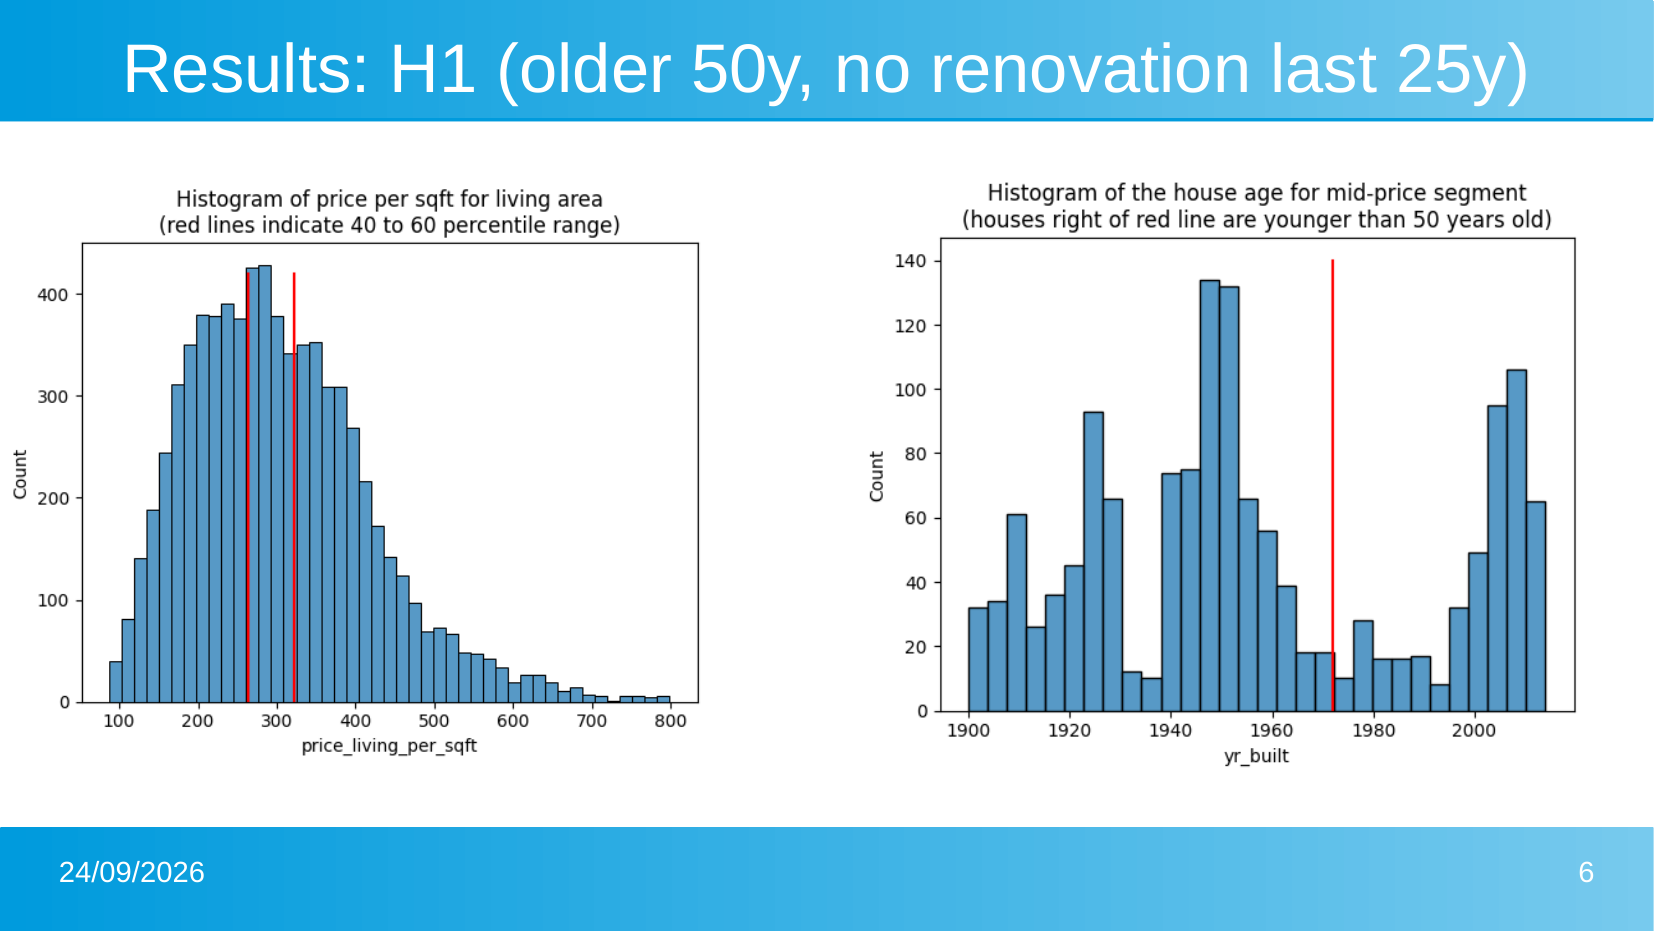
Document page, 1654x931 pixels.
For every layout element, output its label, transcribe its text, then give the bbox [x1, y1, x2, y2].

title Results: H1 (older 50y, no renovation last 25y) [59, 29, 1595, 108]
picture [0, 177, 709, 768]
picture [856, 170, 1586, 779]
